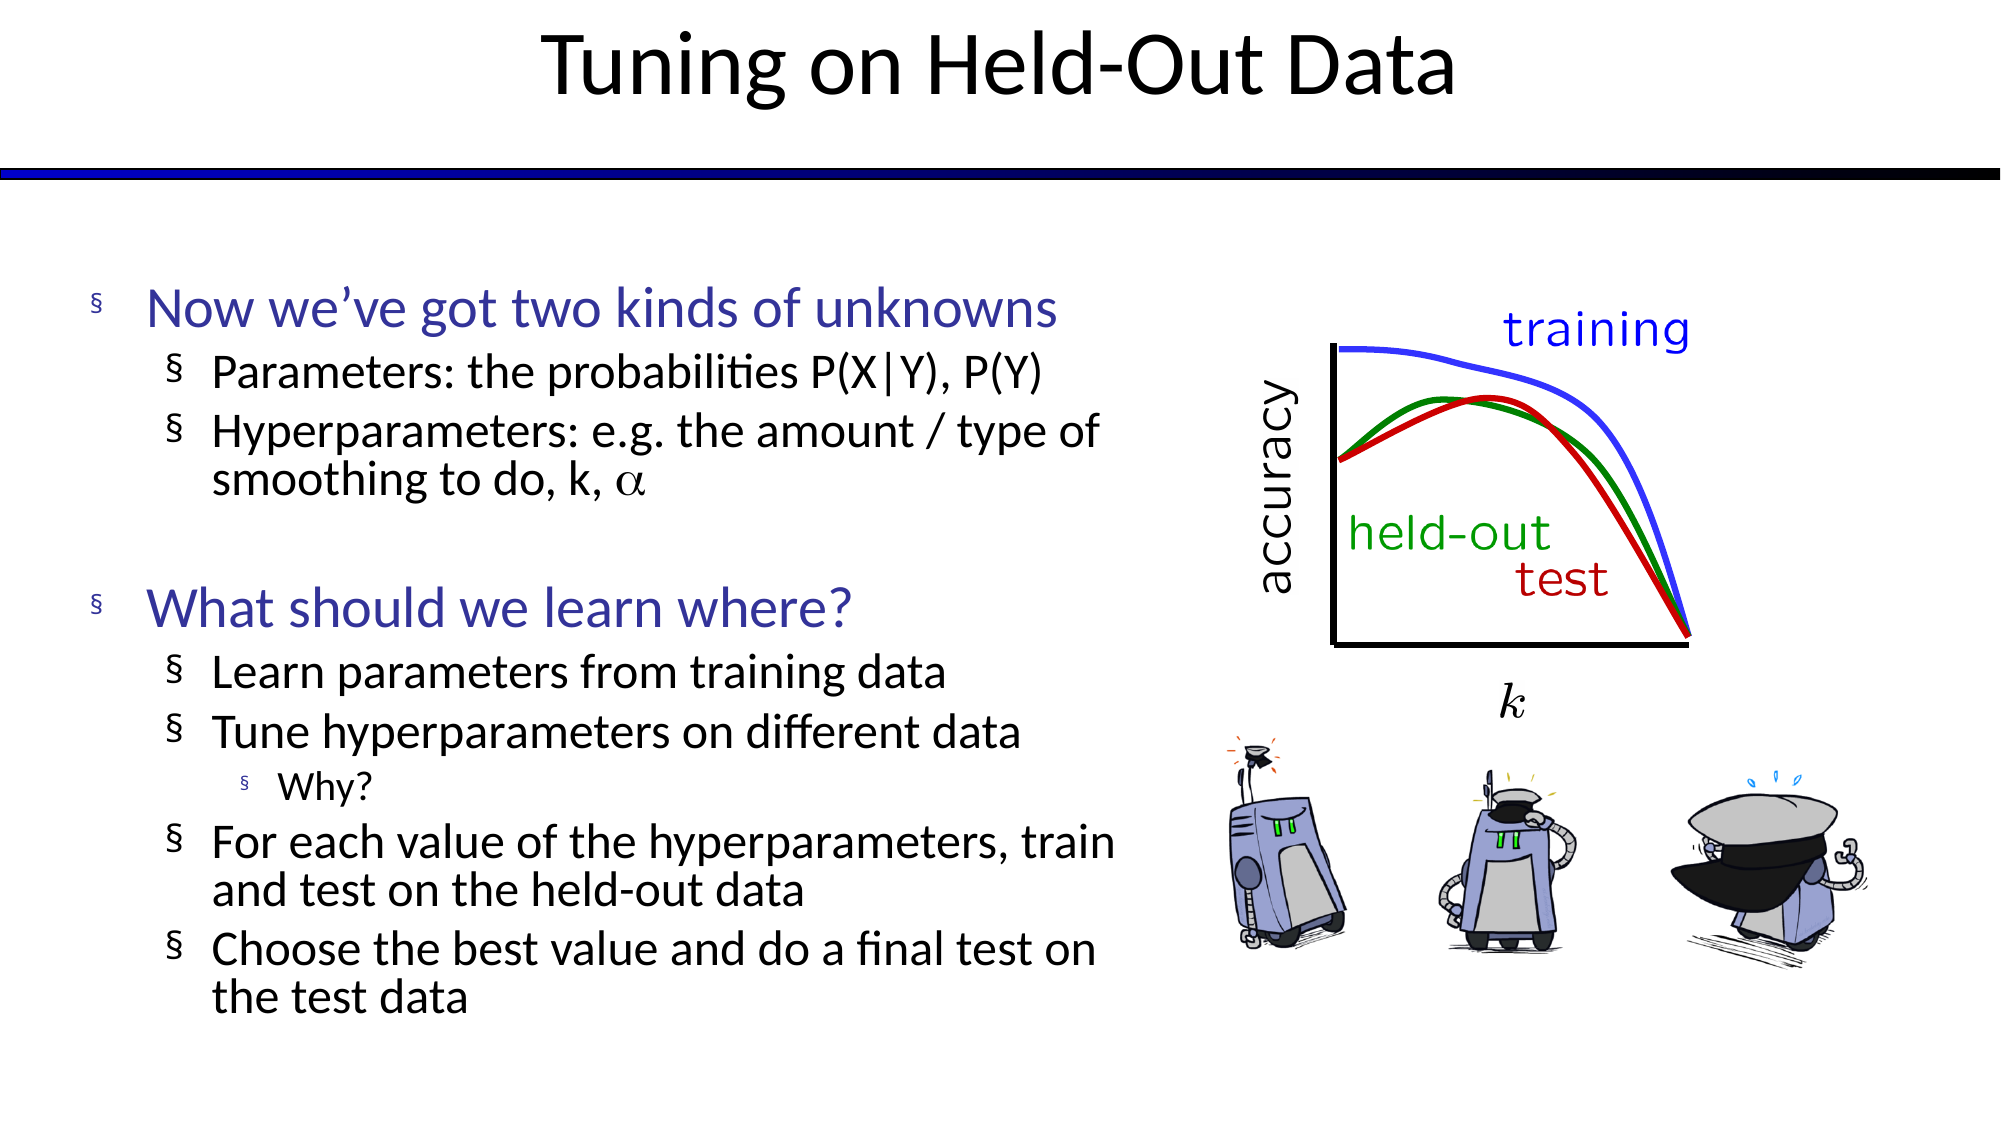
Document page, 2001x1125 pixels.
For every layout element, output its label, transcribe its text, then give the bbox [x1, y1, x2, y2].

picture [1350, 512, 1552, 550]
title Tuning on Held-Out Data [0, 0, 2000, 184]
picture [1501, 311, 1688, 356]
picture [1413, 730, 1596, 984]
picture [1513, 561, 1610, 597]
picture [1201, 717, 1371, 971]
picture [1499, 680, 1525, 718]
picture [1263, 378, 1299, 595]
picture [1651, 721, 1883, 975]
list Now we’ve got two kinds of unknowns Parameters: the probabilities P(X|Y), P(Y) Hyperparameters: e.g. the amount / type of smoothing to do, k,  What should we learn where? Learn parameters from training data Tune hyperparameters on different data Why? For each value of the hyperparameters, train and test on the held-out data Choose the best value and do a final test on the test data [75, 275, 1138, 1018]
